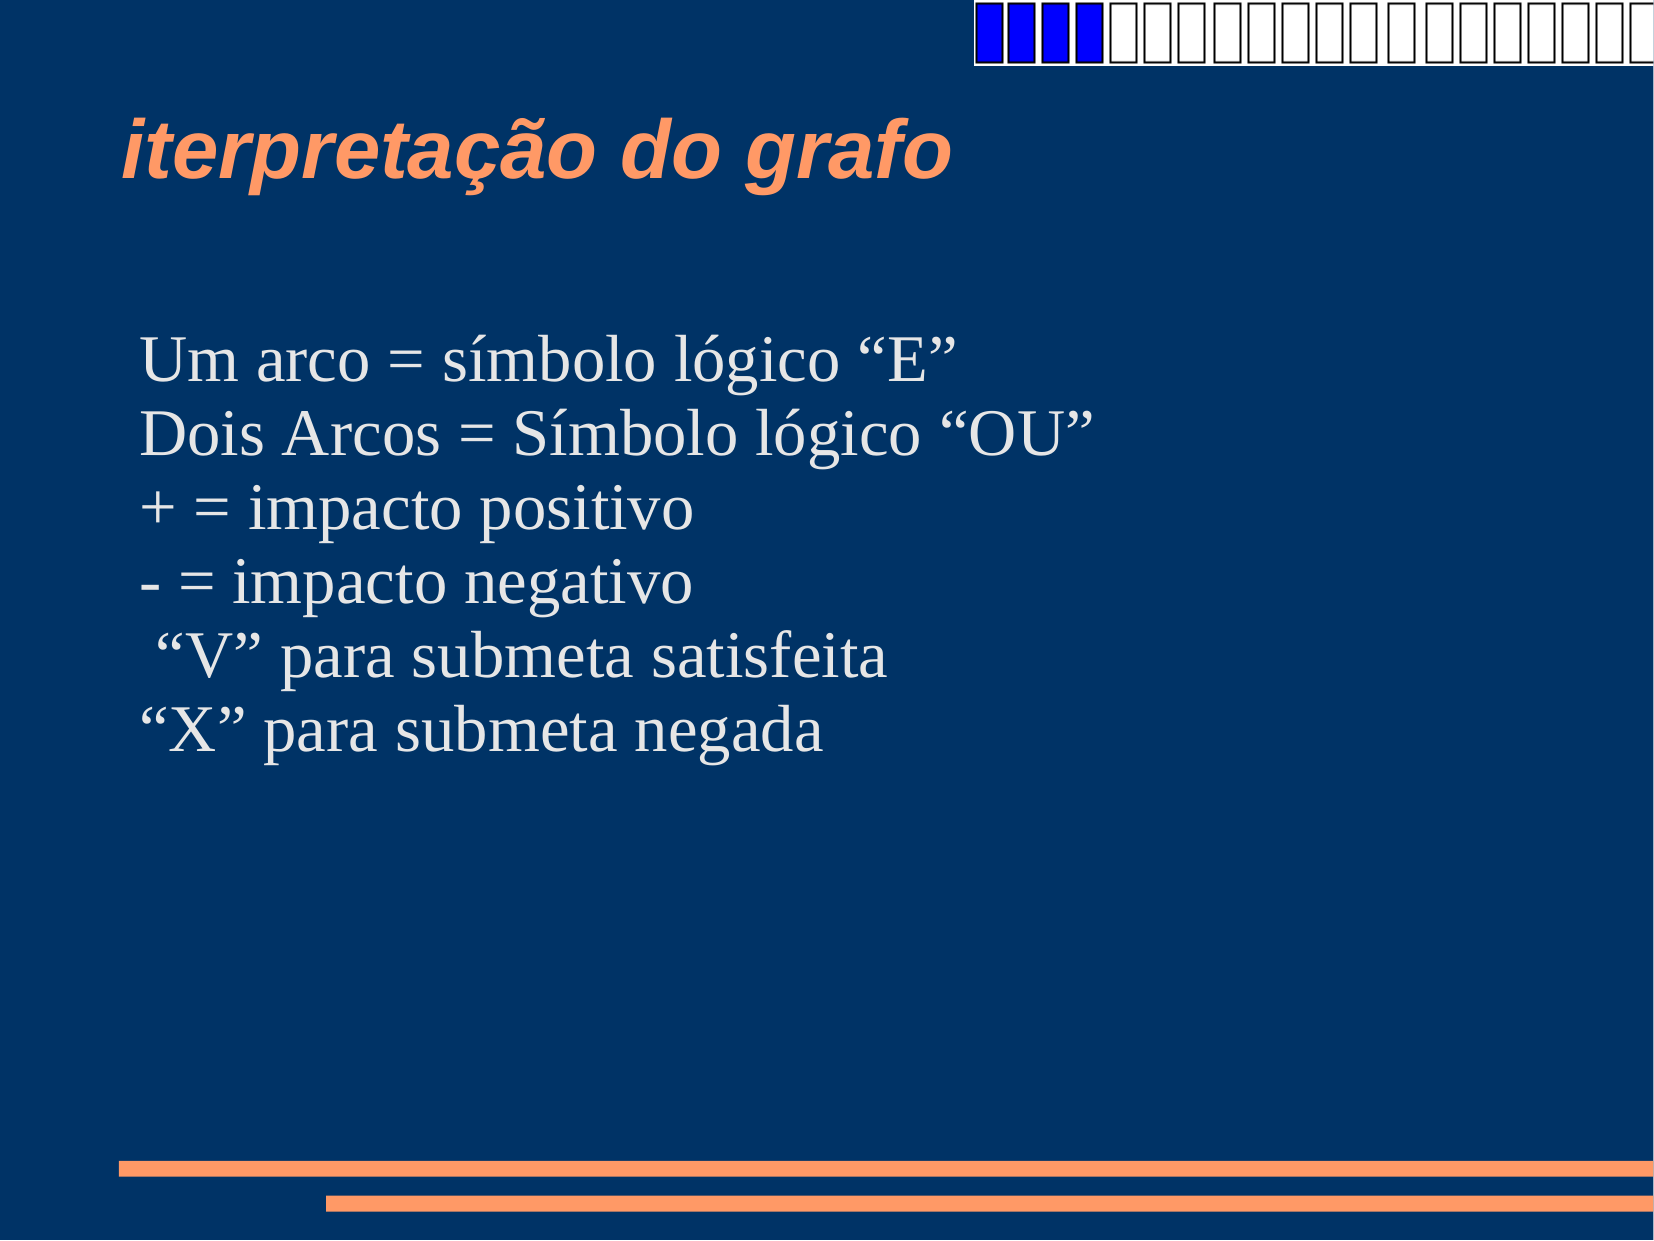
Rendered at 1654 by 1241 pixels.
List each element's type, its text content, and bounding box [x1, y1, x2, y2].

picture [974, 0, 1654, 66]
title iterpretação do grafo [121, 46, 1534, 254]
list Um arco = símbolo lógico “E” Dois Arcos = Símbolo lógico “OU” + = impacto positivo - = impacto negativo “V” para submeta satisfeita “X” para submeta negada [121, 322, 1561, 1132]
